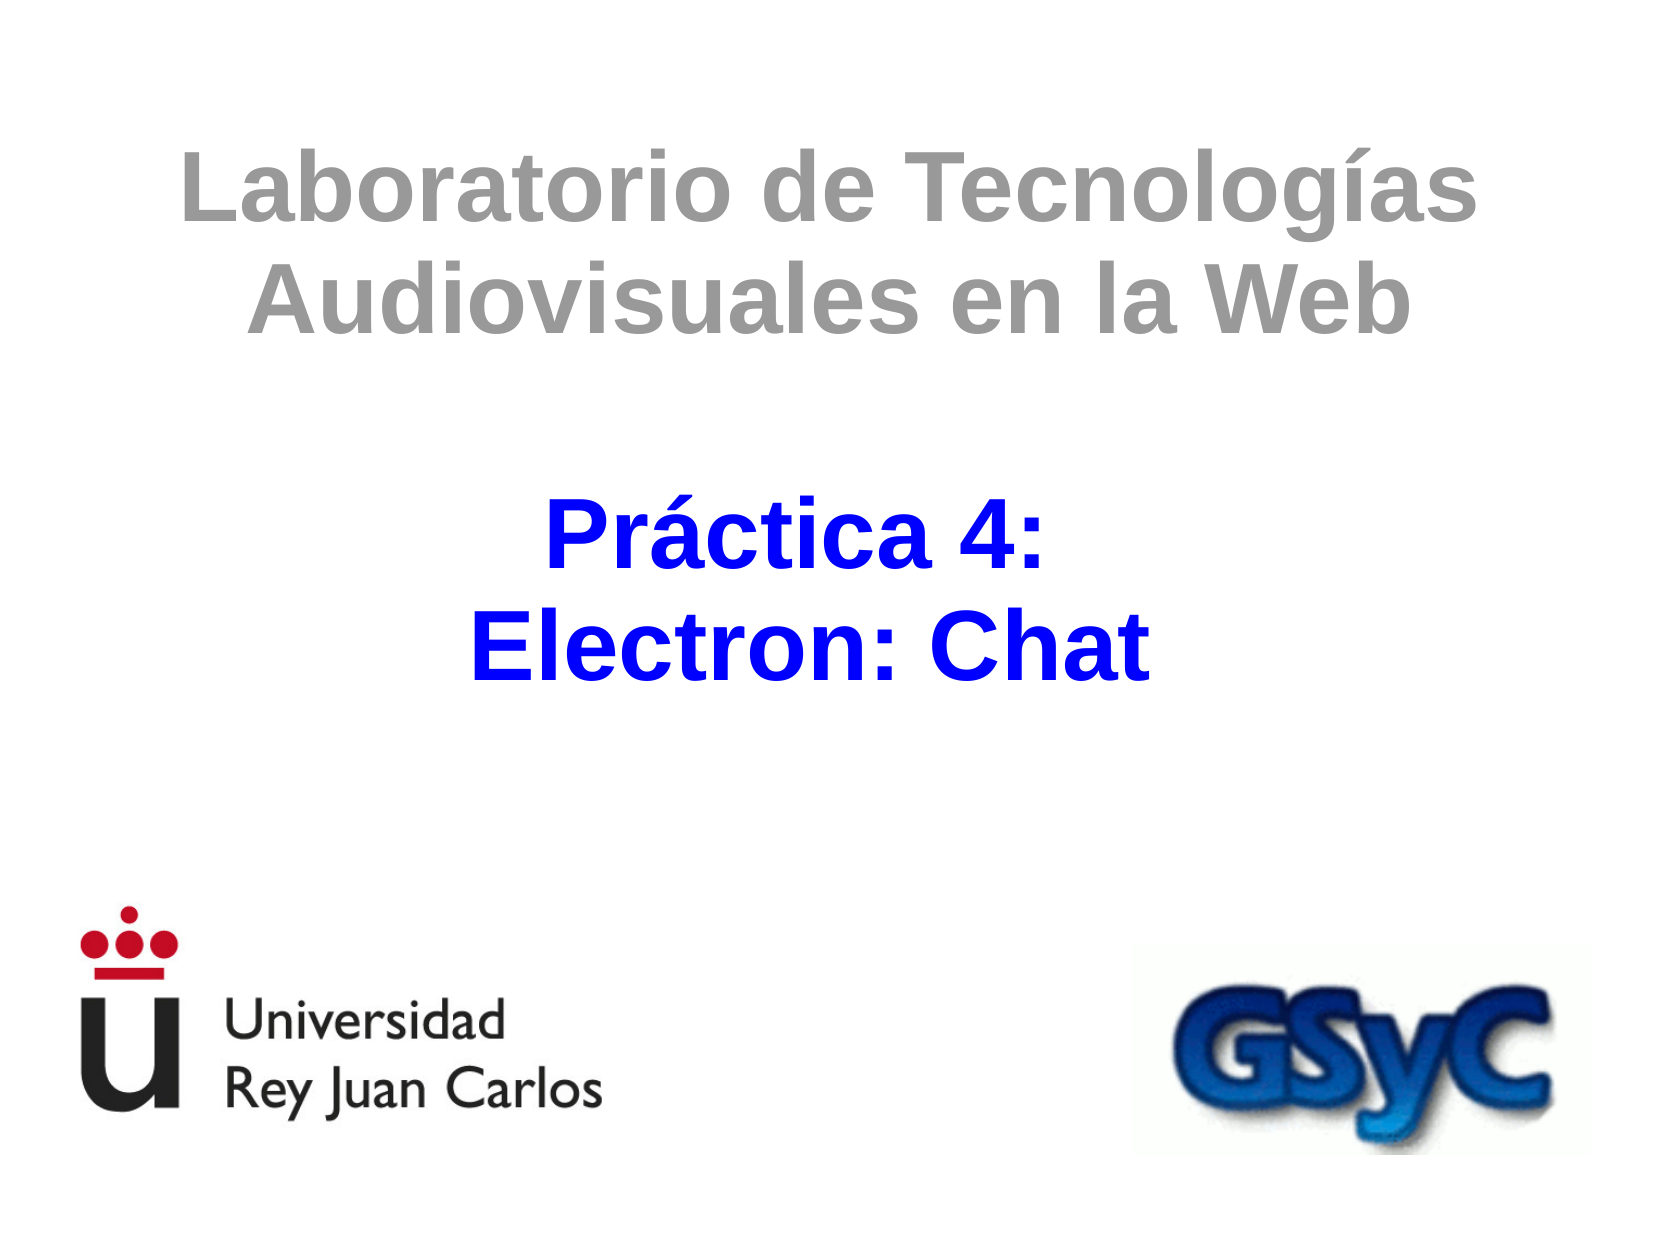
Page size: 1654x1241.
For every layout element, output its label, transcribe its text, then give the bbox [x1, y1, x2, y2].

title Práctica 4: Electron: Chat [135, 478, 1486, 702]
title Laboratorio de Tecnologías Audiovisuales en la Web [144, 75, 1516, 411]
picture [1133, 944, 1591, 1156]
picture [46, 884, 631, 1141]
